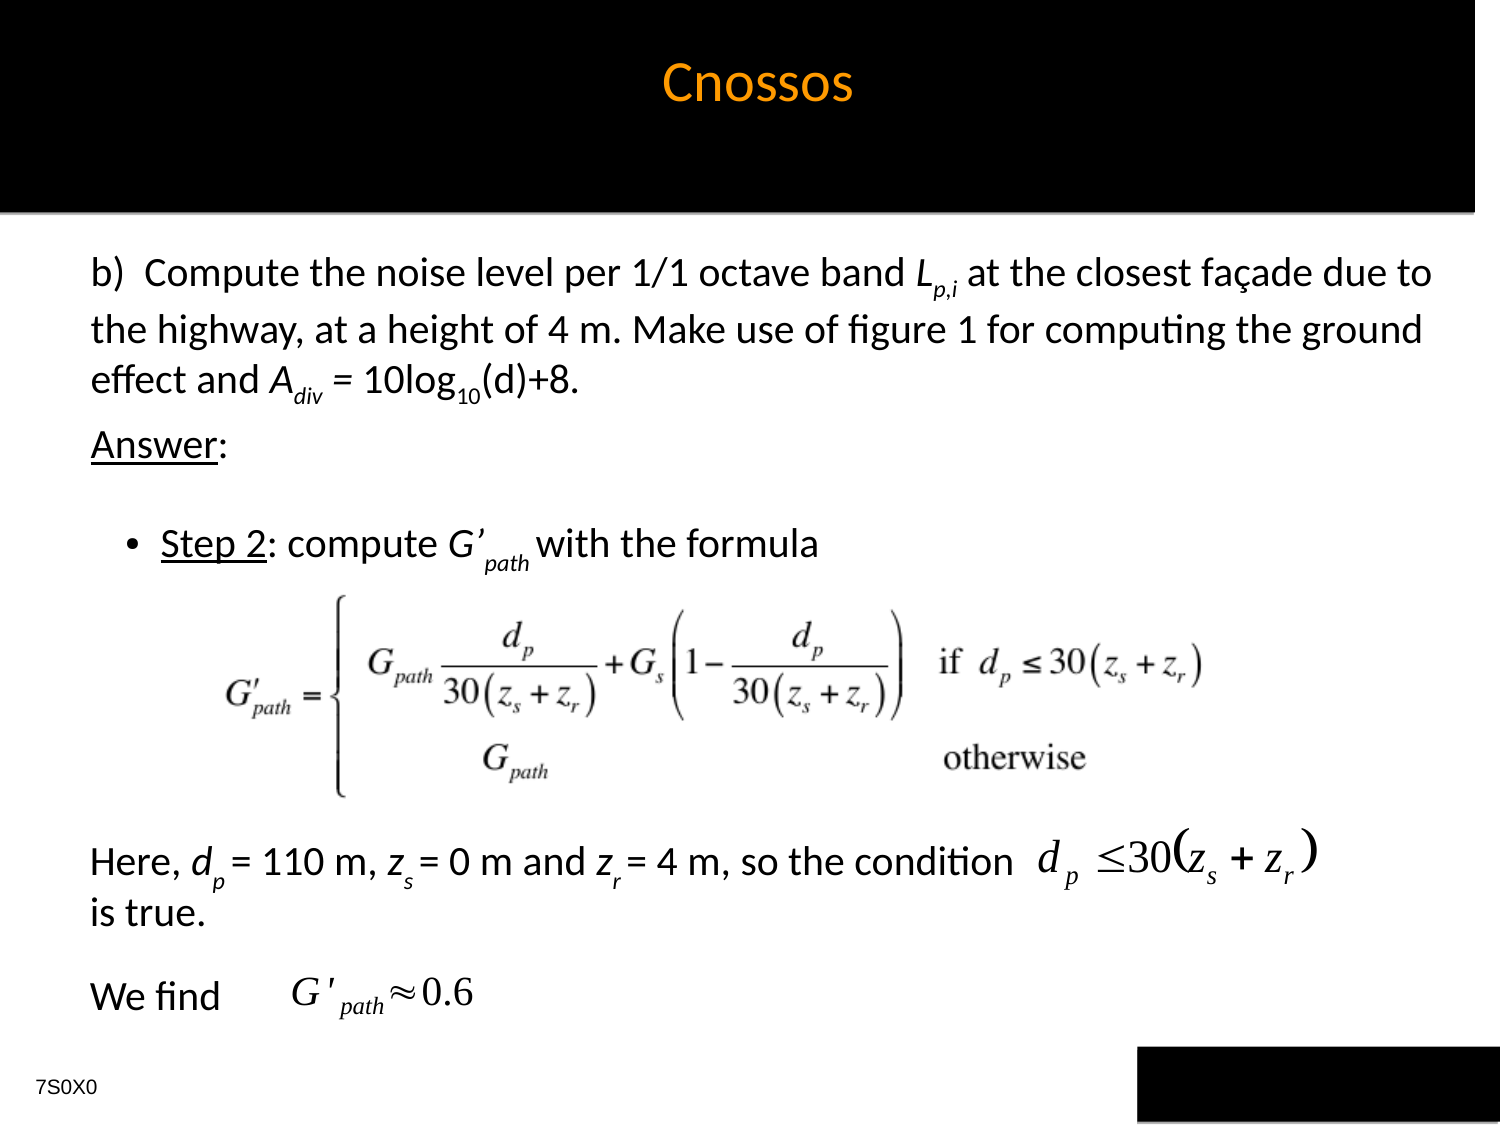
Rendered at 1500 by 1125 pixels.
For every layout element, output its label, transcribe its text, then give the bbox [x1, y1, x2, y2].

picture [210, 575, 1212, 811]
text_box [0, 0, 1475, 213]
text_box Here, dp = 110 m, zs = 0 m and zr = 4 m, so the condition is true. We find [0, 837, 1456, 1029]
chart [284, 968, 481, 1021]
picture [1031, 826, 1321, 837]
title Cnossos [100, 35, 1417, 179]
text_box Step 2: compute G’path with the formula [35, 508, 1475, 691]
text_box [1137, 1046, 1500, 1122]
text_box 7S0X0 [35, 1070, 626, 1102]
list b) Compute the noise level per 1/1 octave band Lp,i at the closest façade due to the highway, at a height of 4 m. Make use of figure 1 for computing the ground effect and Adiv = 10log10(d)+8. Answer: [75, 179, 1453, 508]
